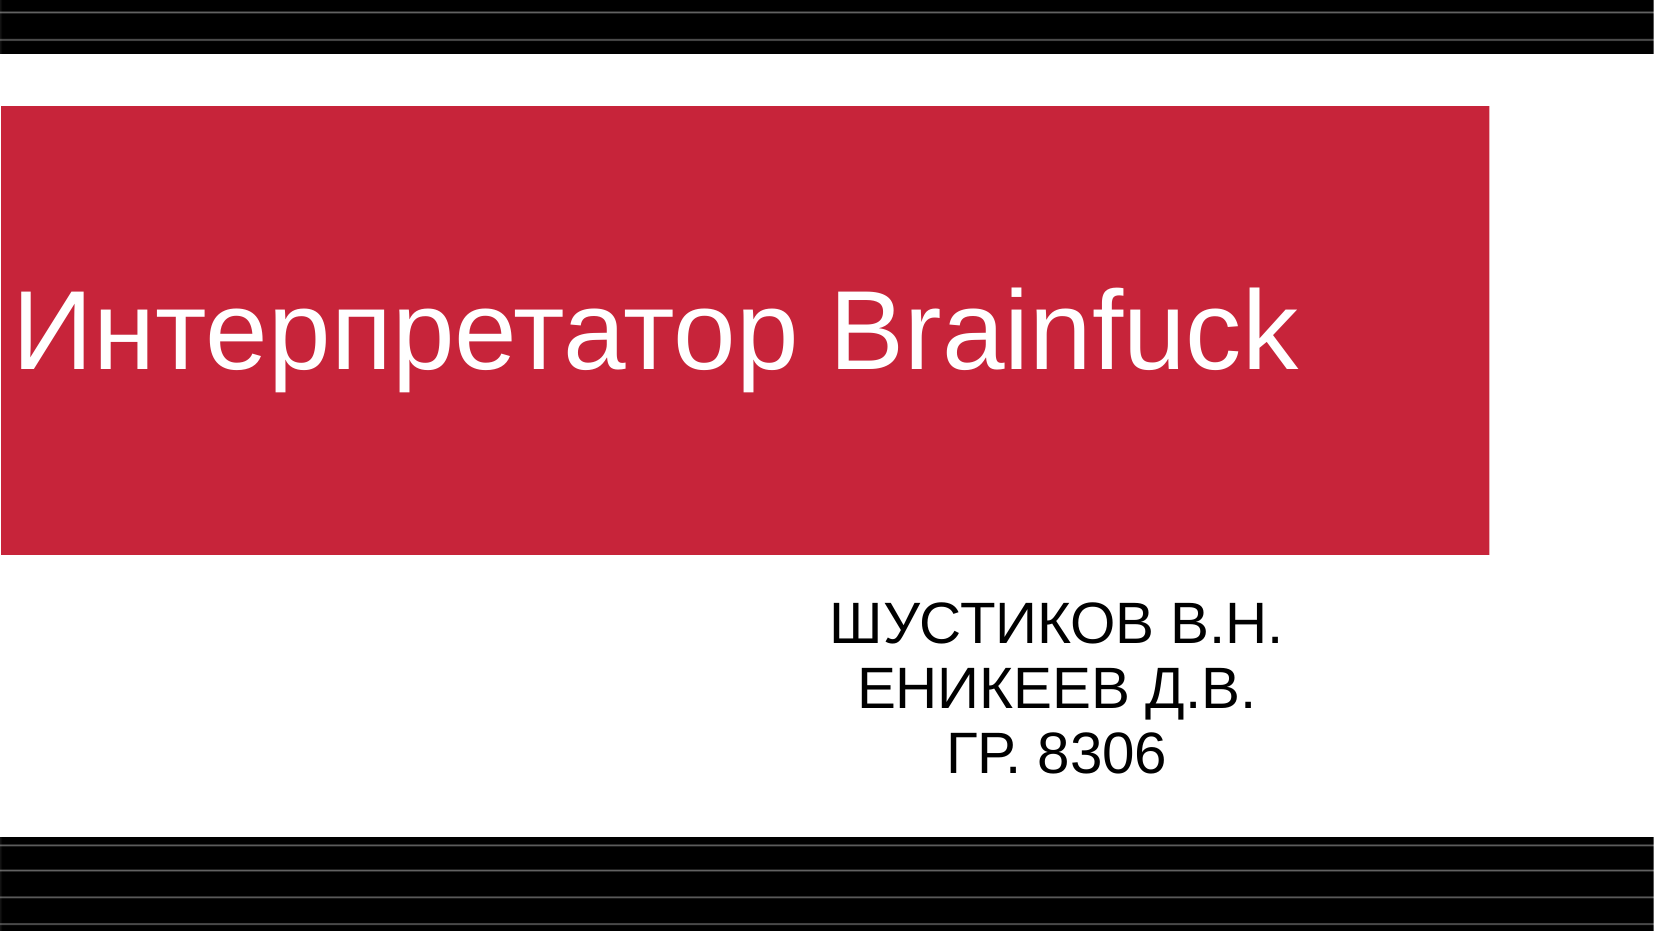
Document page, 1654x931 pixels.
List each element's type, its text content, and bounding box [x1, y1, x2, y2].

picture [0, 0, 1654, 54]
subtitle ШУСТИКОВ В.Н. ЕНИКЕЕВ Д.В. ГР. 8306 [625, 590, 1489, 803]
picture [0, 837, 1654, 931]
title Интерпретатор Brainfuck [1, 106, 1490, 555]
